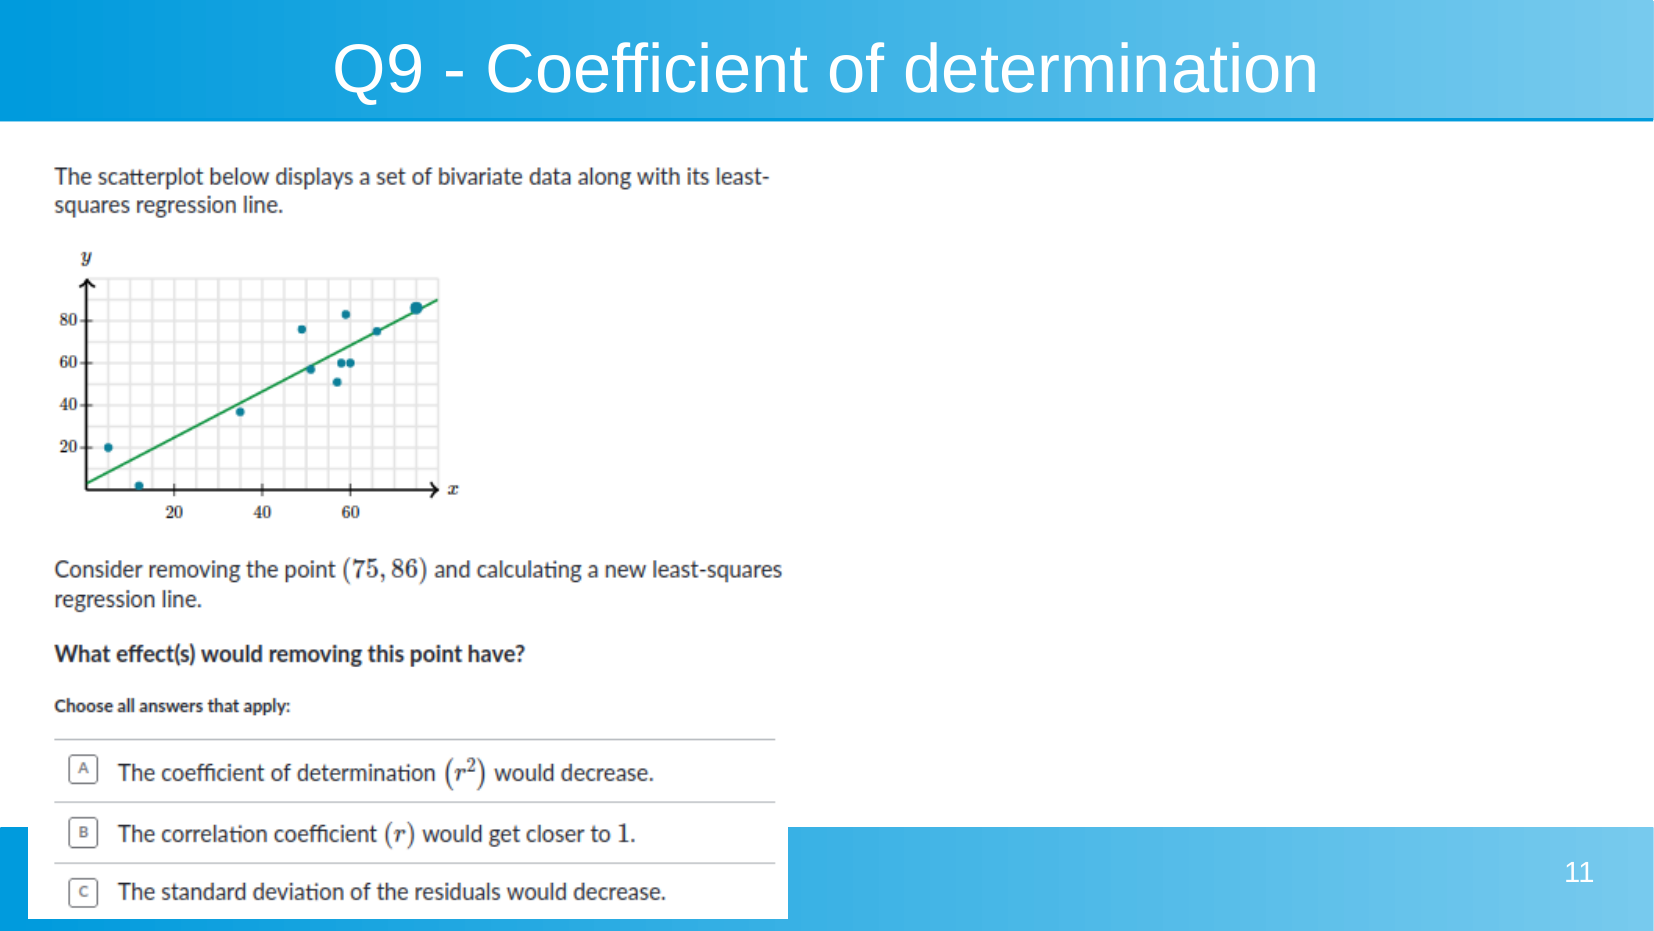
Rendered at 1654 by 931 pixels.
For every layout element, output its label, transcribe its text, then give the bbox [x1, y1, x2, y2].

picture [28, 149, 788, 919]
title Q9 - Coefficient of determination [59, 29, 1595, 108]
